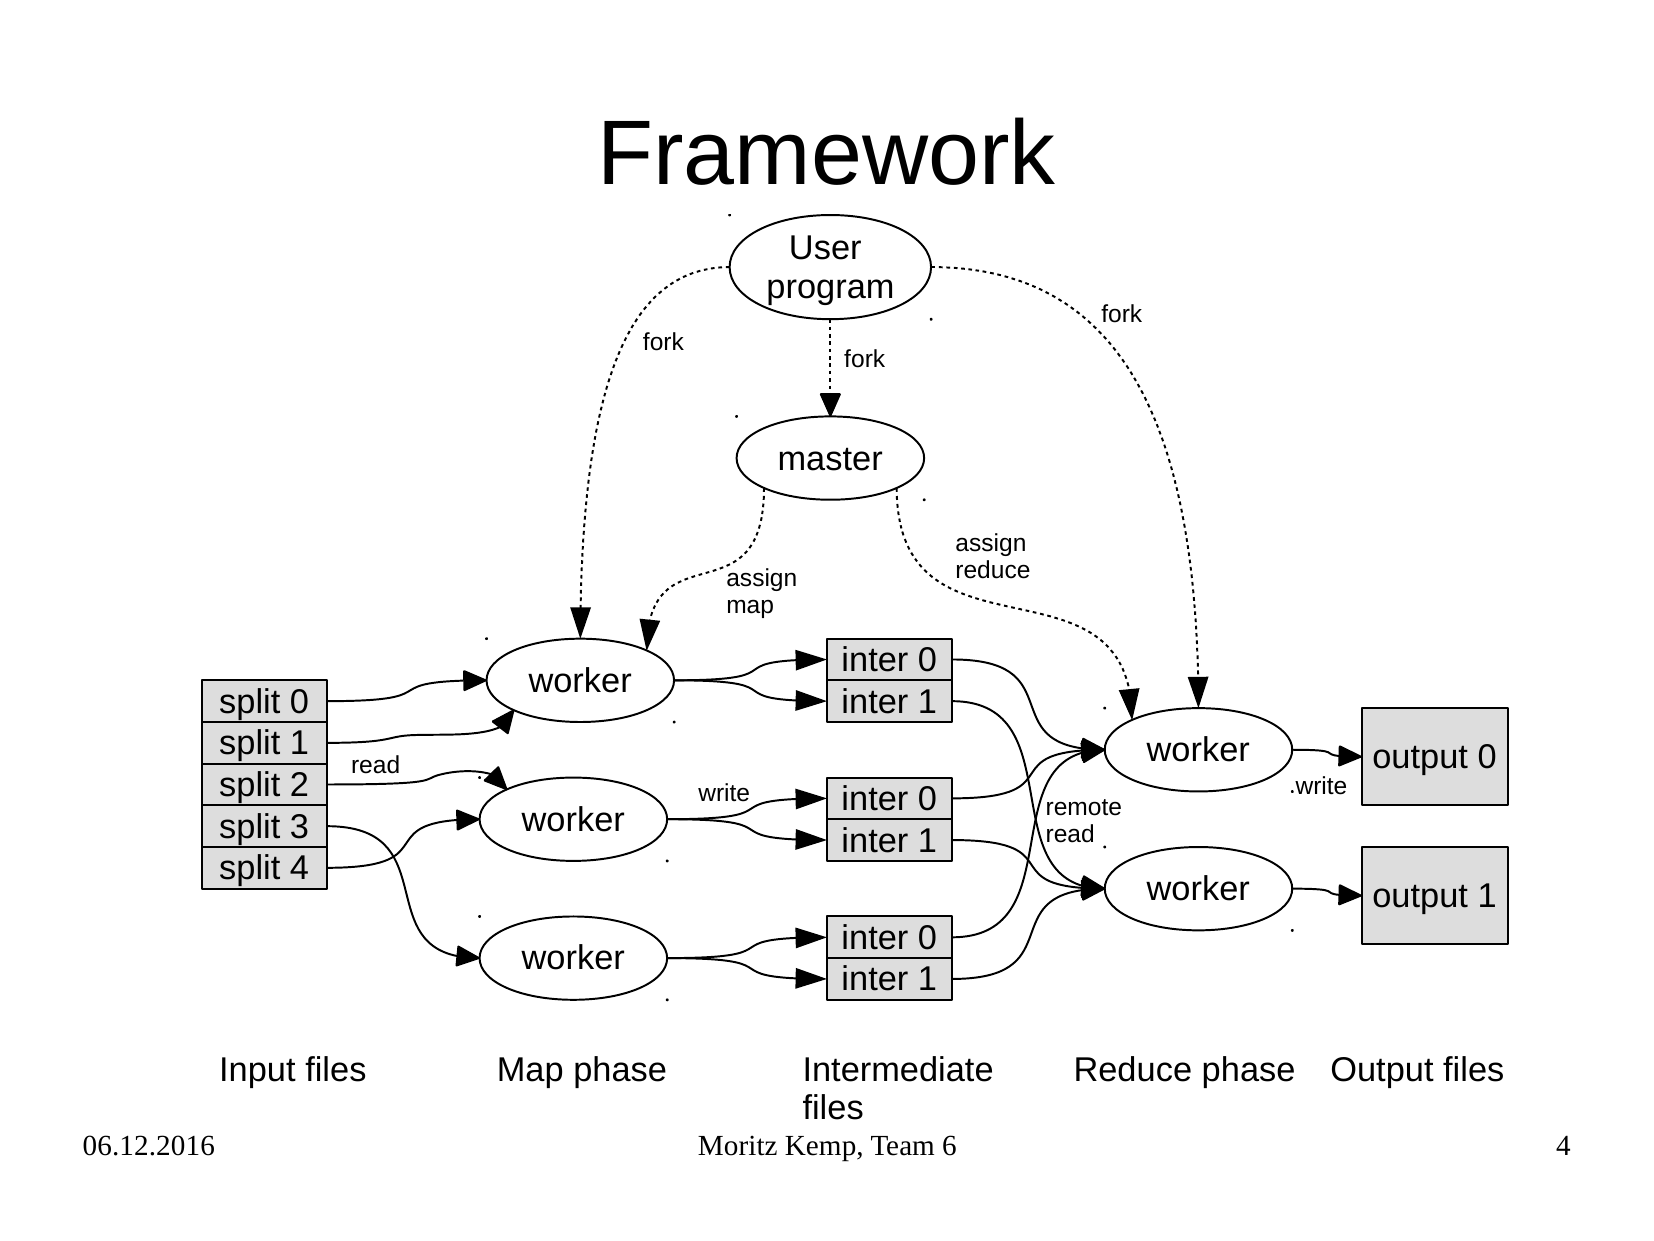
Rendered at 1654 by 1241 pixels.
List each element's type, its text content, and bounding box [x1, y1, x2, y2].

title Framework [82, 49, 1571, 257]
picture [200, 214, 1536, 1144]
